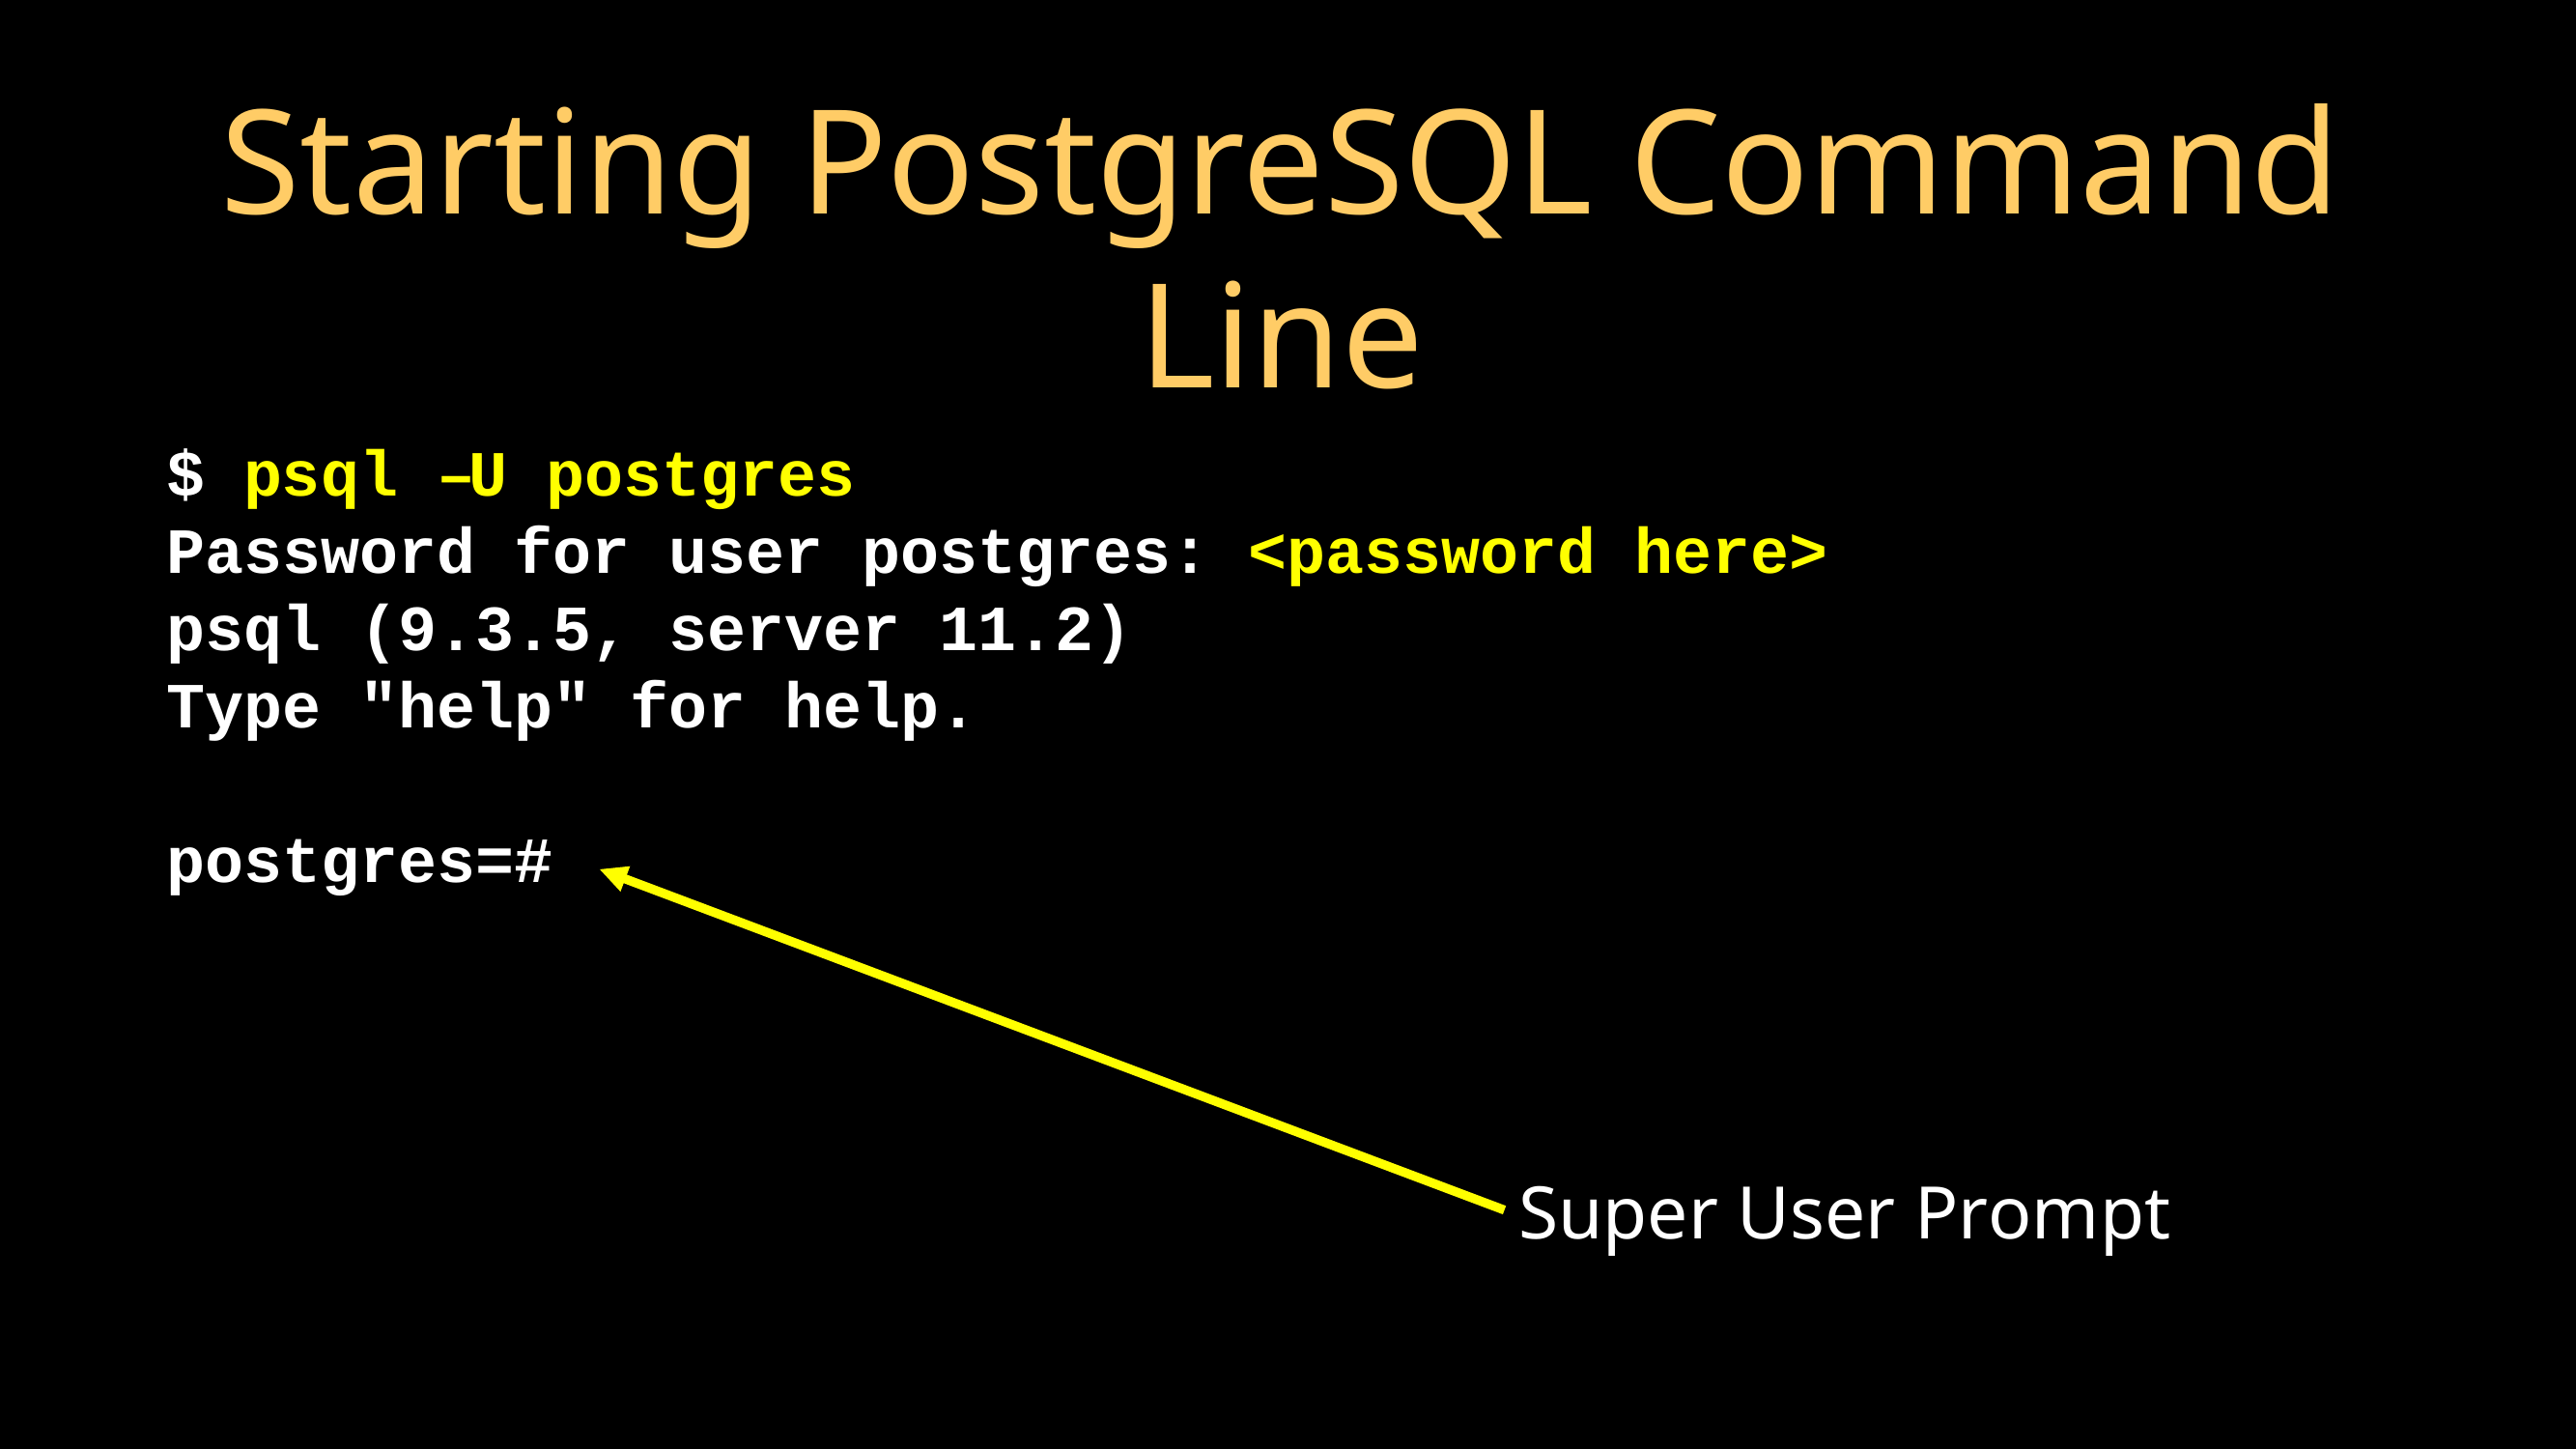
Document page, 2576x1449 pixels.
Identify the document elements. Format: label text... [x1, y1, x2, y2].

text_box $ psql –U postgres Password for user postgres: <password here> psql (9.3.5, server 11.2) Type "help" for help. postgres=# [152, 424, 1881, 980]
title Starting PostgreSQL Command Line [177, 60, 2386, 425]
text_box Super User Prompt [1504, 1158, 2186, 1262]
